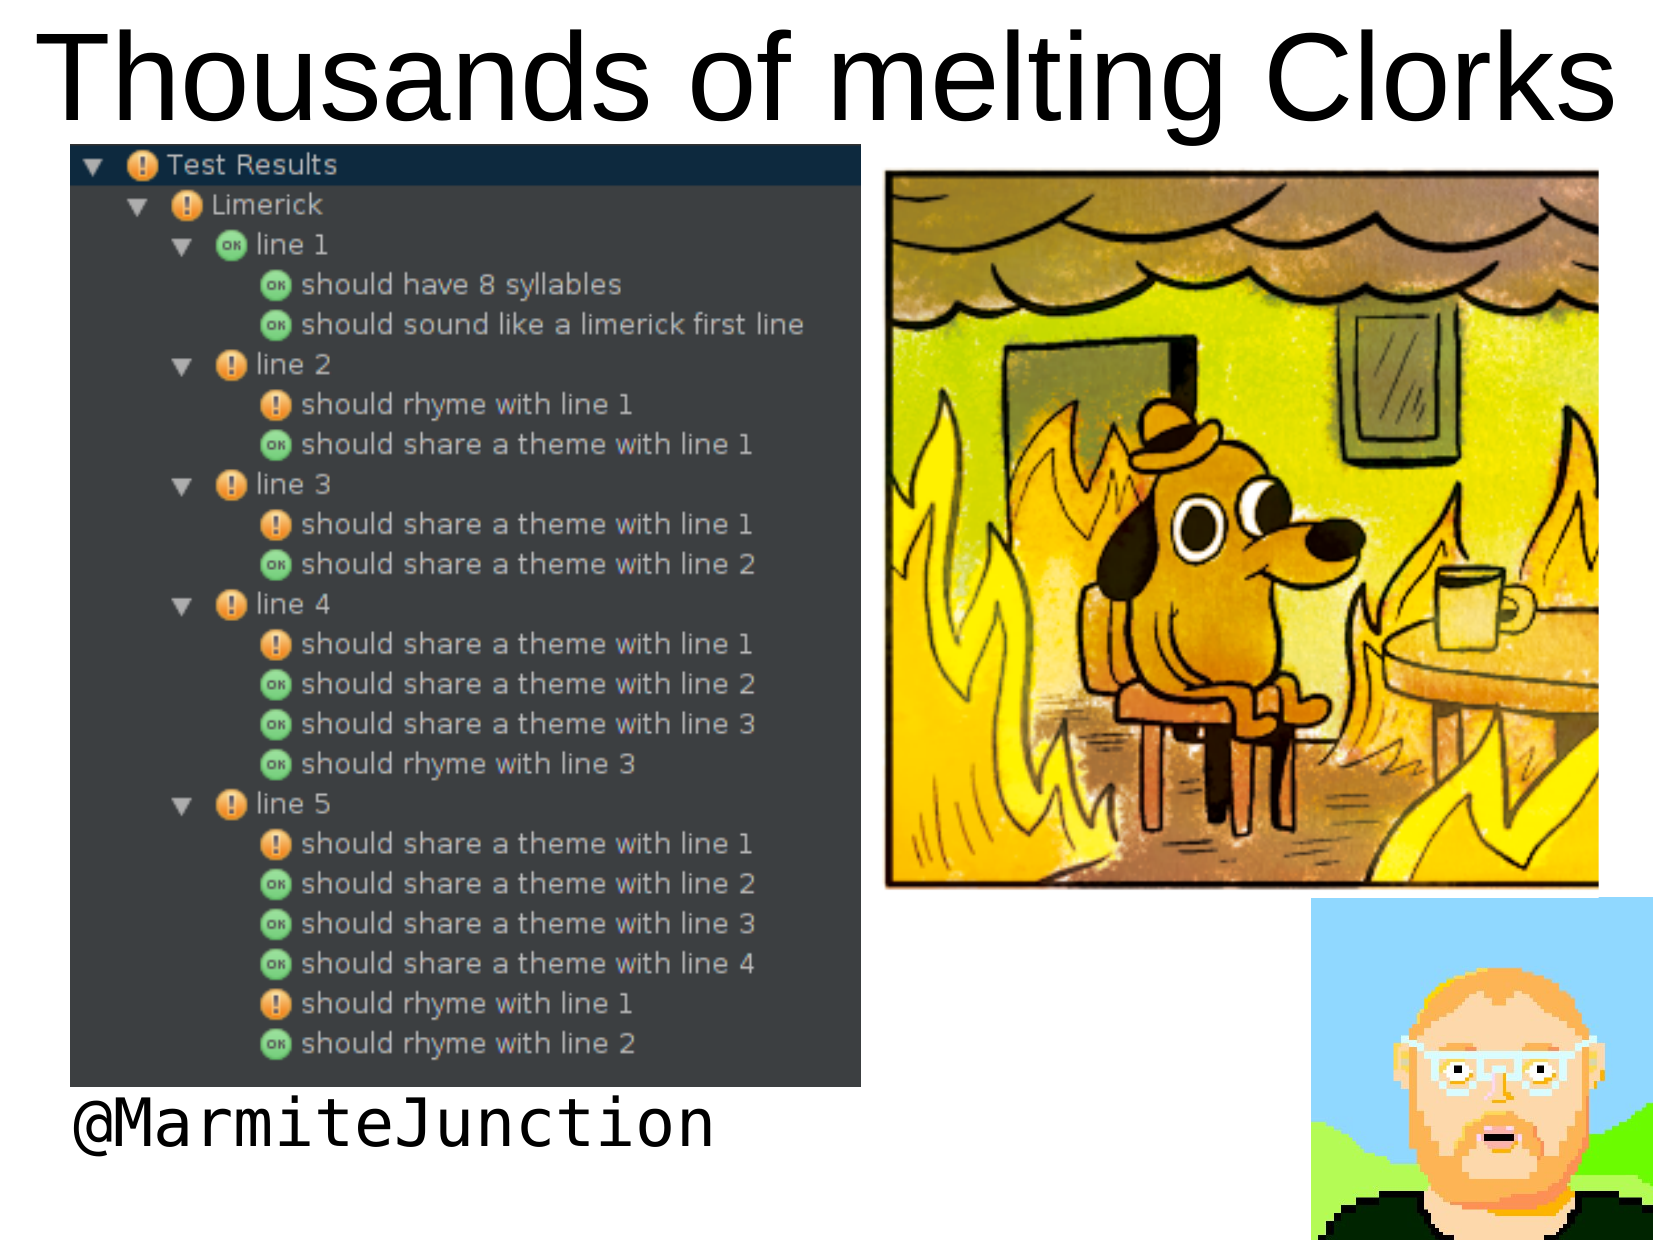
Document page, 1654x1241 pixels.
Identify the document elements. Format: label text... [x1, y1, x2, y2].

picture [865, 153, 1653, 1240]
text_box Thousands of melting Clorks [0, 0, 1654, 225]
picture [70, 144, 861, 1087]
text_box @MarmiteJunction [58, 1076, 733, 1170]
